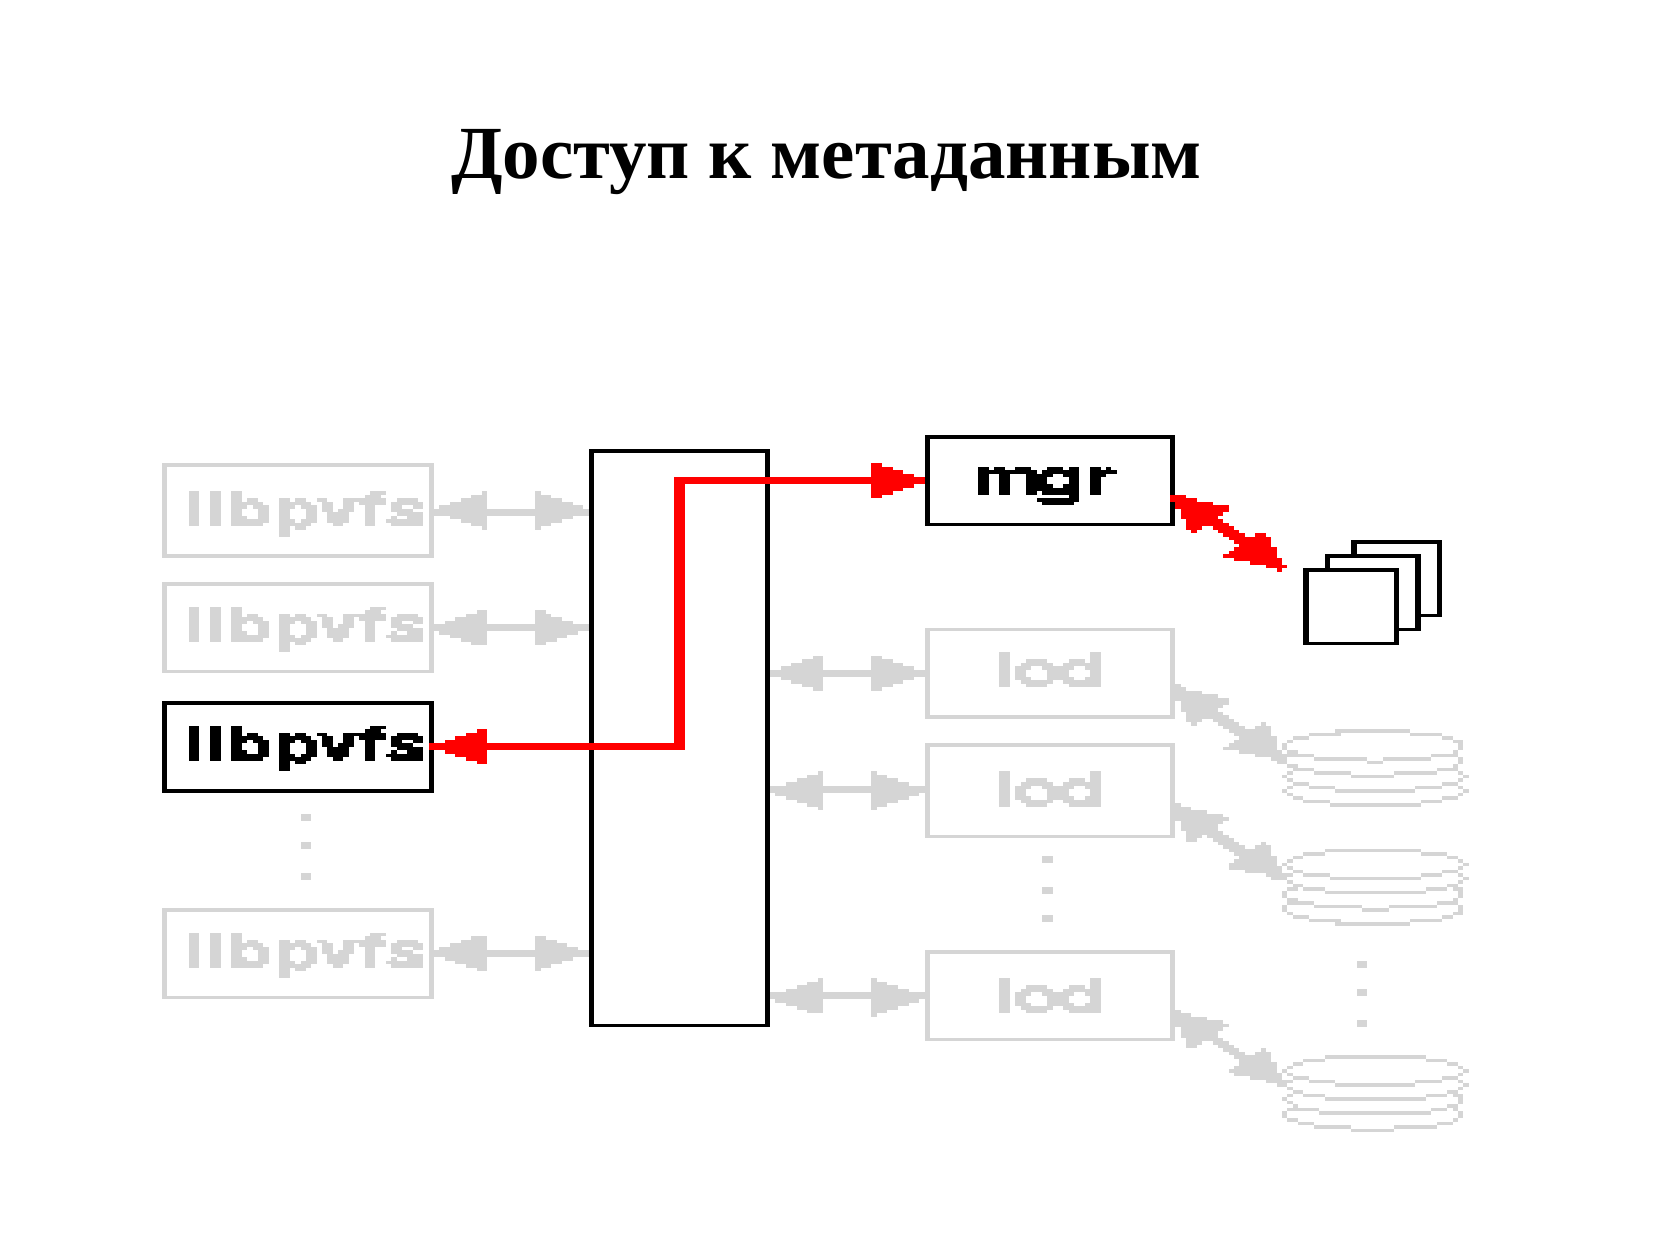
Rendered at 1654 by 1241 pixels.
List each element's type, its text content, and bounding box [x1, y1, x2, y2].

title Доступ к метаданным [82, 49, 1571, 257]
picture [88, 383, 1565, 1182]
